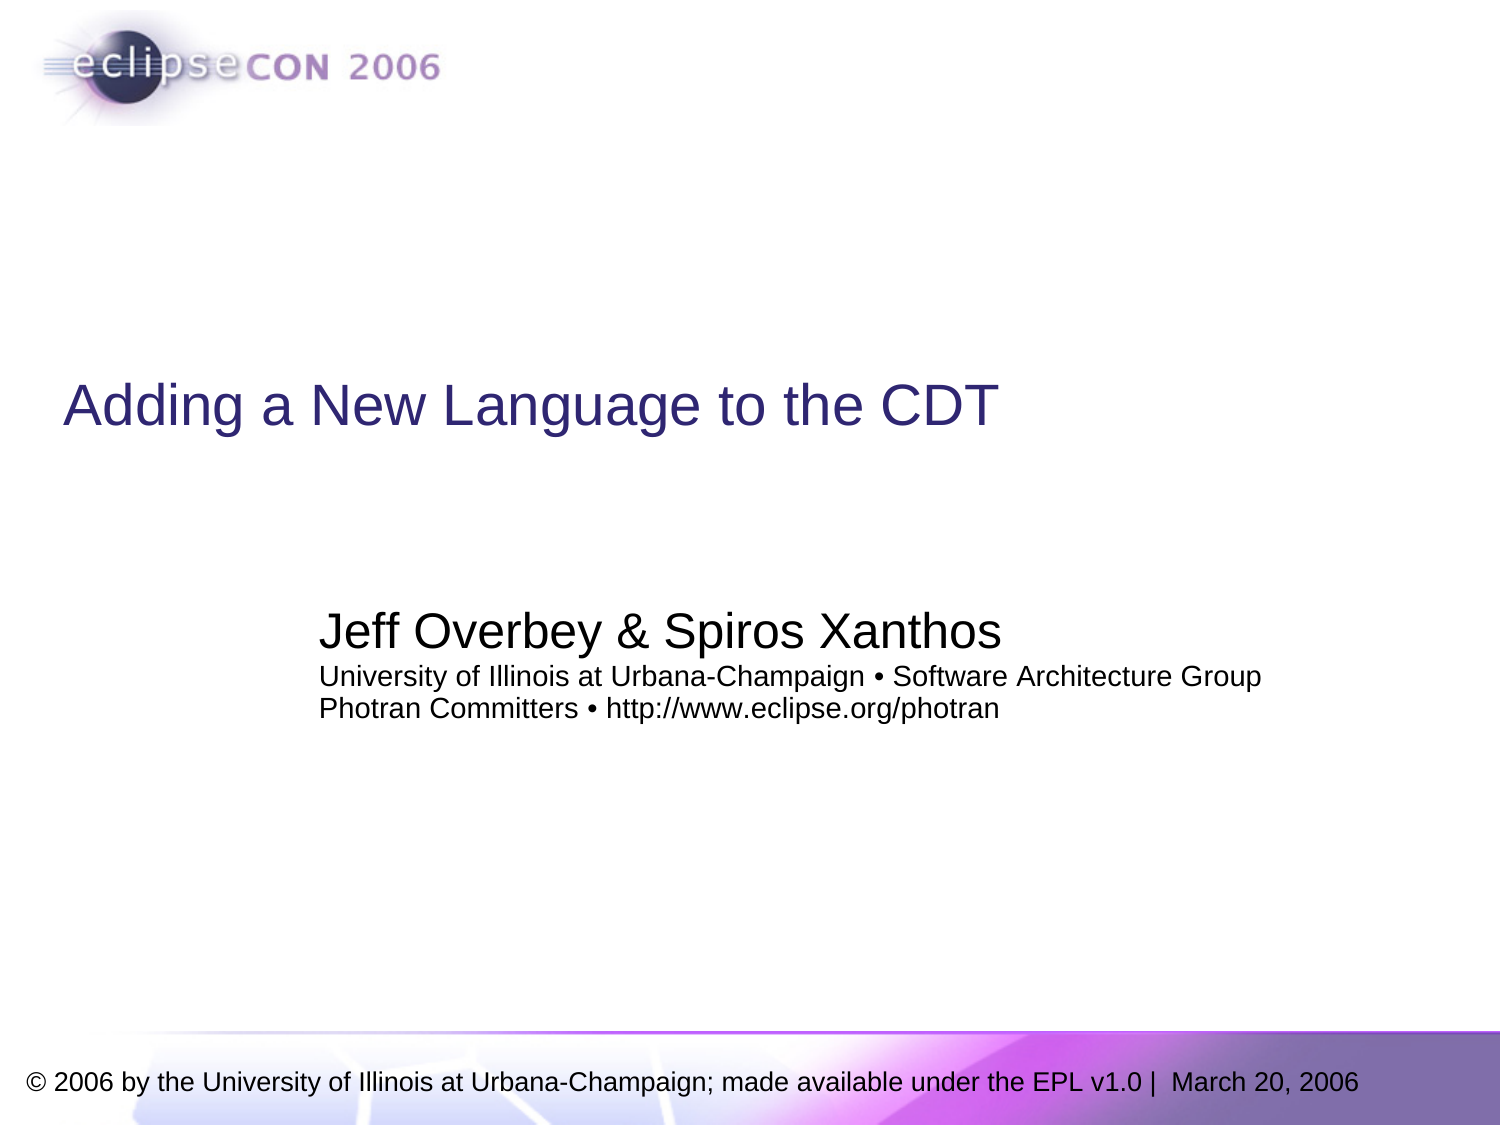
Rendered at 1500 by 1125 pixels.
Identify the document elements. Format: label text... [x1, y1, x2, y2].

picture [0, 1031, 1500, 1125]
picture [31, 10, 1040, 126]
title Adding a New Language to the CDT [64, 287, 1369, 529]
subtitle Jeff Overbey & Spiros Xanthos University of Illinois at Urbana-Champaign • Software Architecture Group Photran Committers • http://www.eclipse.org/photran [319, 552, 1371, 777]
